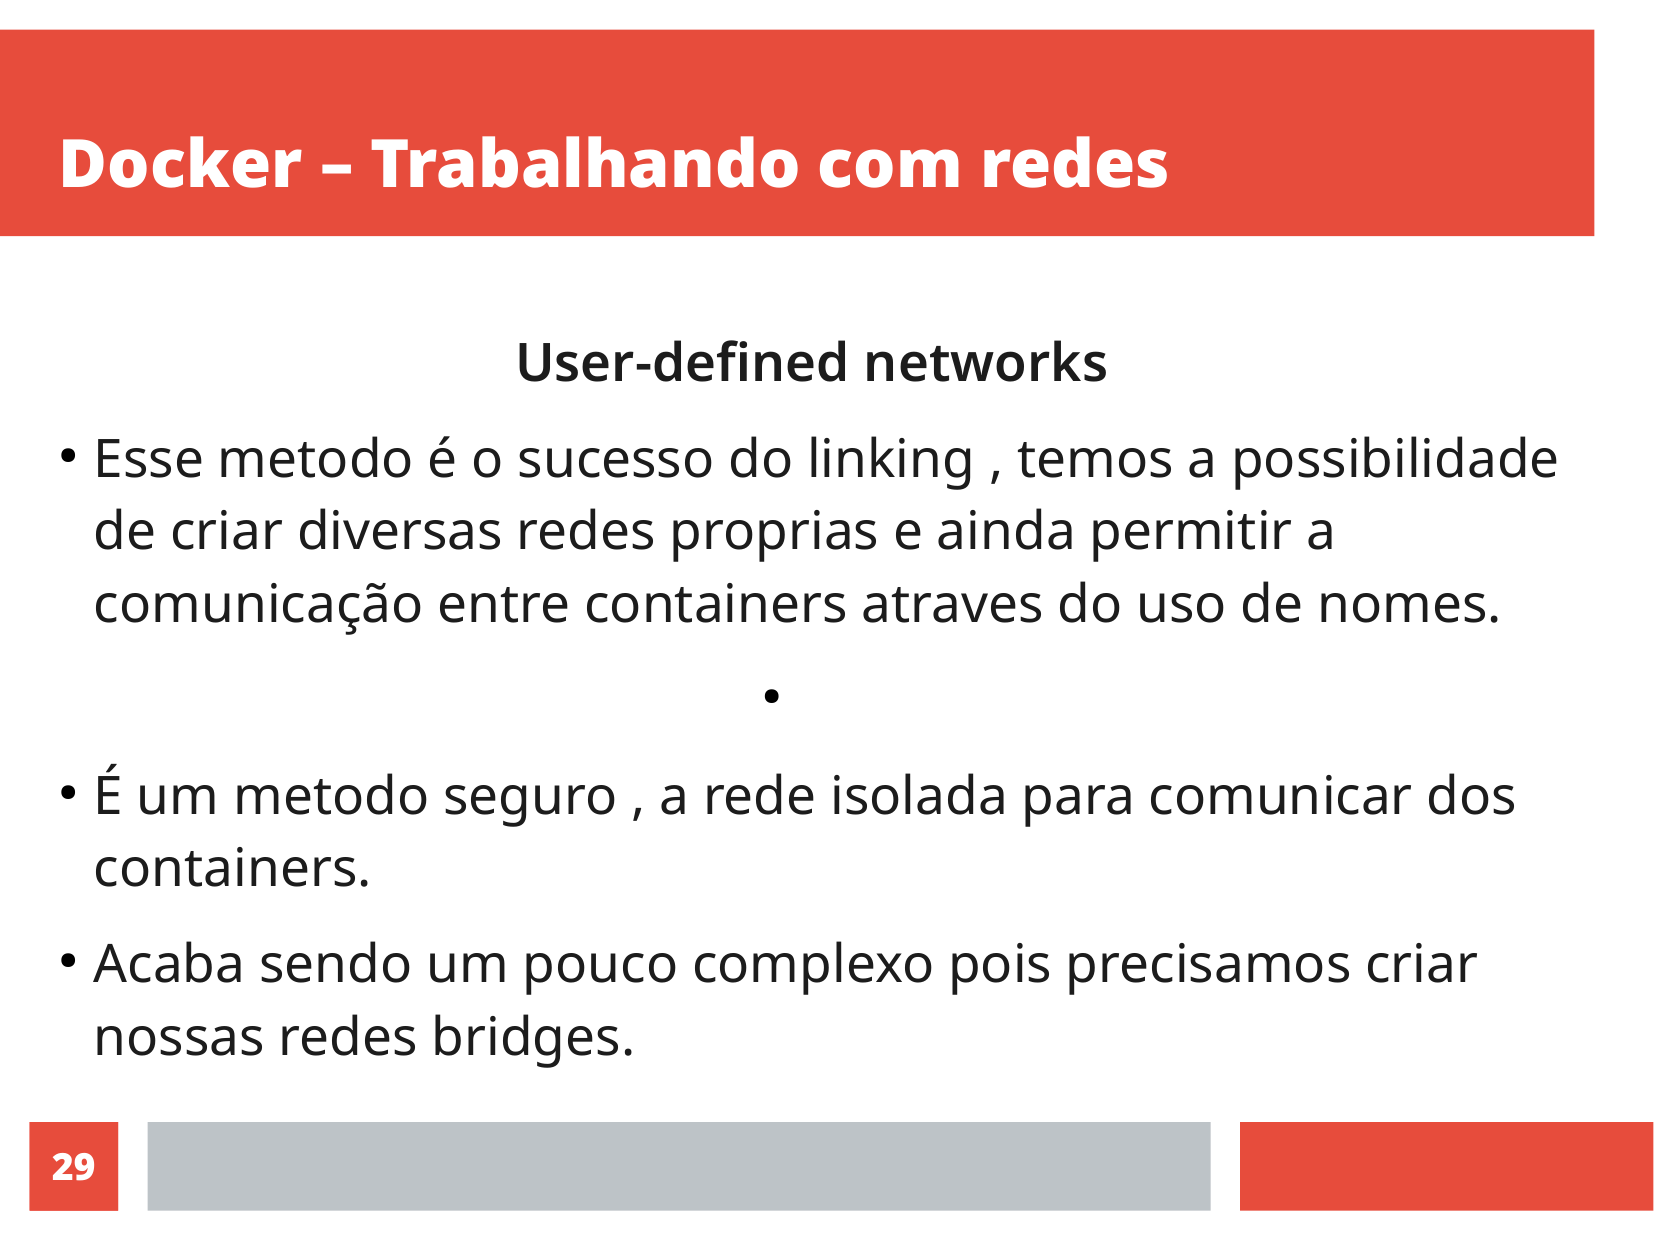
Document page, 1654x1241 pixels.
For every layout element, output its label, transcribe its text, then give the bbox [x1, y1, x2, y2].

list User-defined networks Esse metodo é o sucesso do linking , temos a possibilidade de criar diversas redes proprias e ainda permitir a comunicação entre containers atraves do uso de nomes. É um metodo seguro , a rede isolada para comunicar dos containers. Acaba sendo um pouco complexo pois precisamos criar nossas redes bridges. [59, 324, 1565, 1093]
title Docker – Trabalhando com redes [59, 59, 1595, 207]
